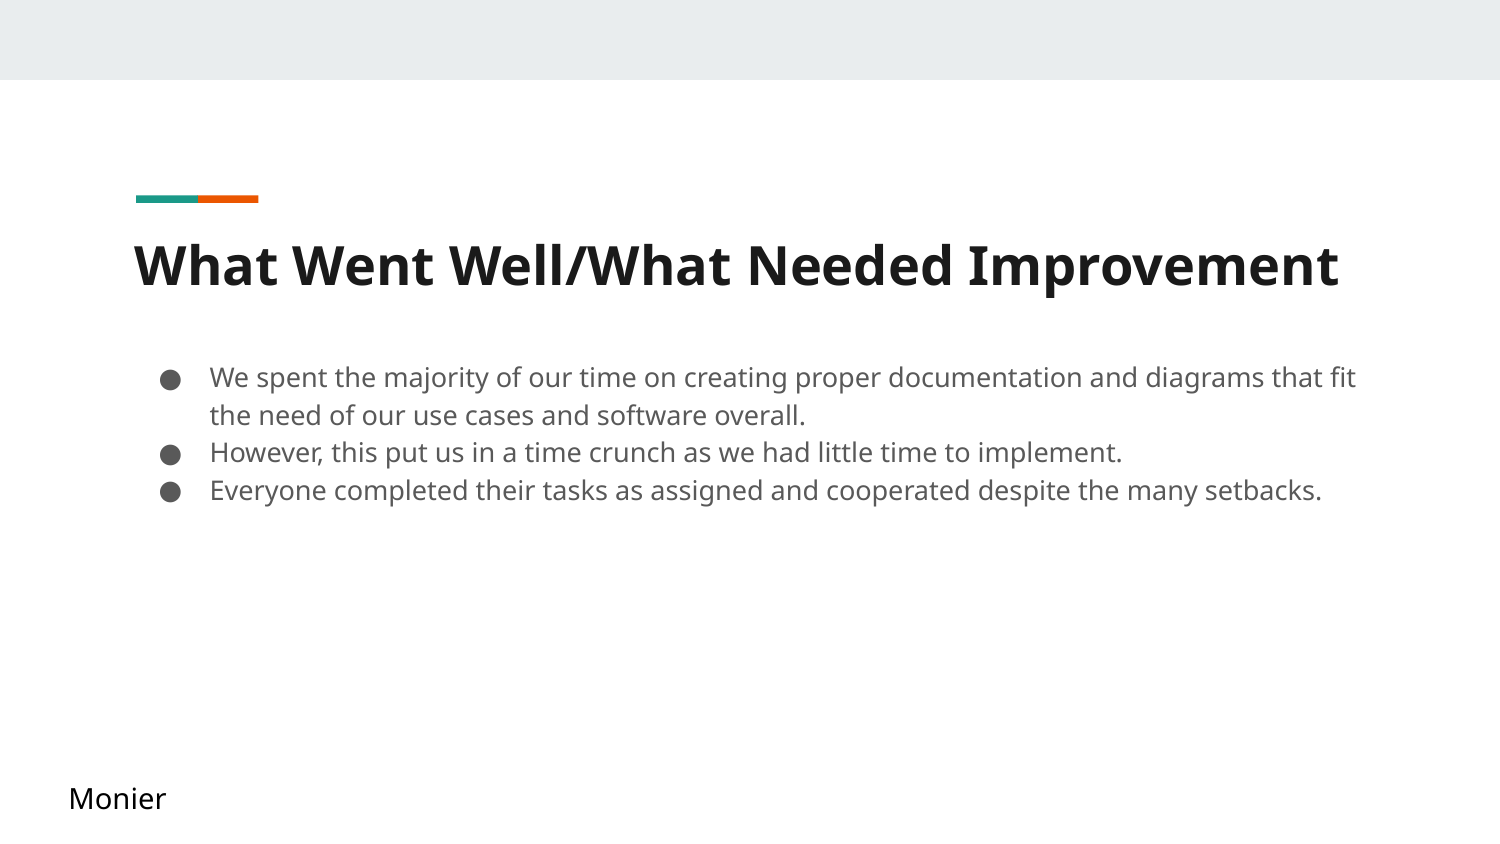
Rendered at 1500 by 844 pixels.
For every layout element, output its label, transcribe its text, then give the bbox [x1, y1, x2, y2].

list We spent the majority of our time on creating proper documentation and diagrams that fit the need of our use cases and software overall. However, this put us in a time crunch as we had little time to implement. Everyone completed their tasks as assigned and cooperated despite the many setbacks. [119, 341, 1381, 712]
title What Went Well/What Needed Improvement [119, 216, 1381, 305]
text_box Monier [53, 765, 227, 817]
